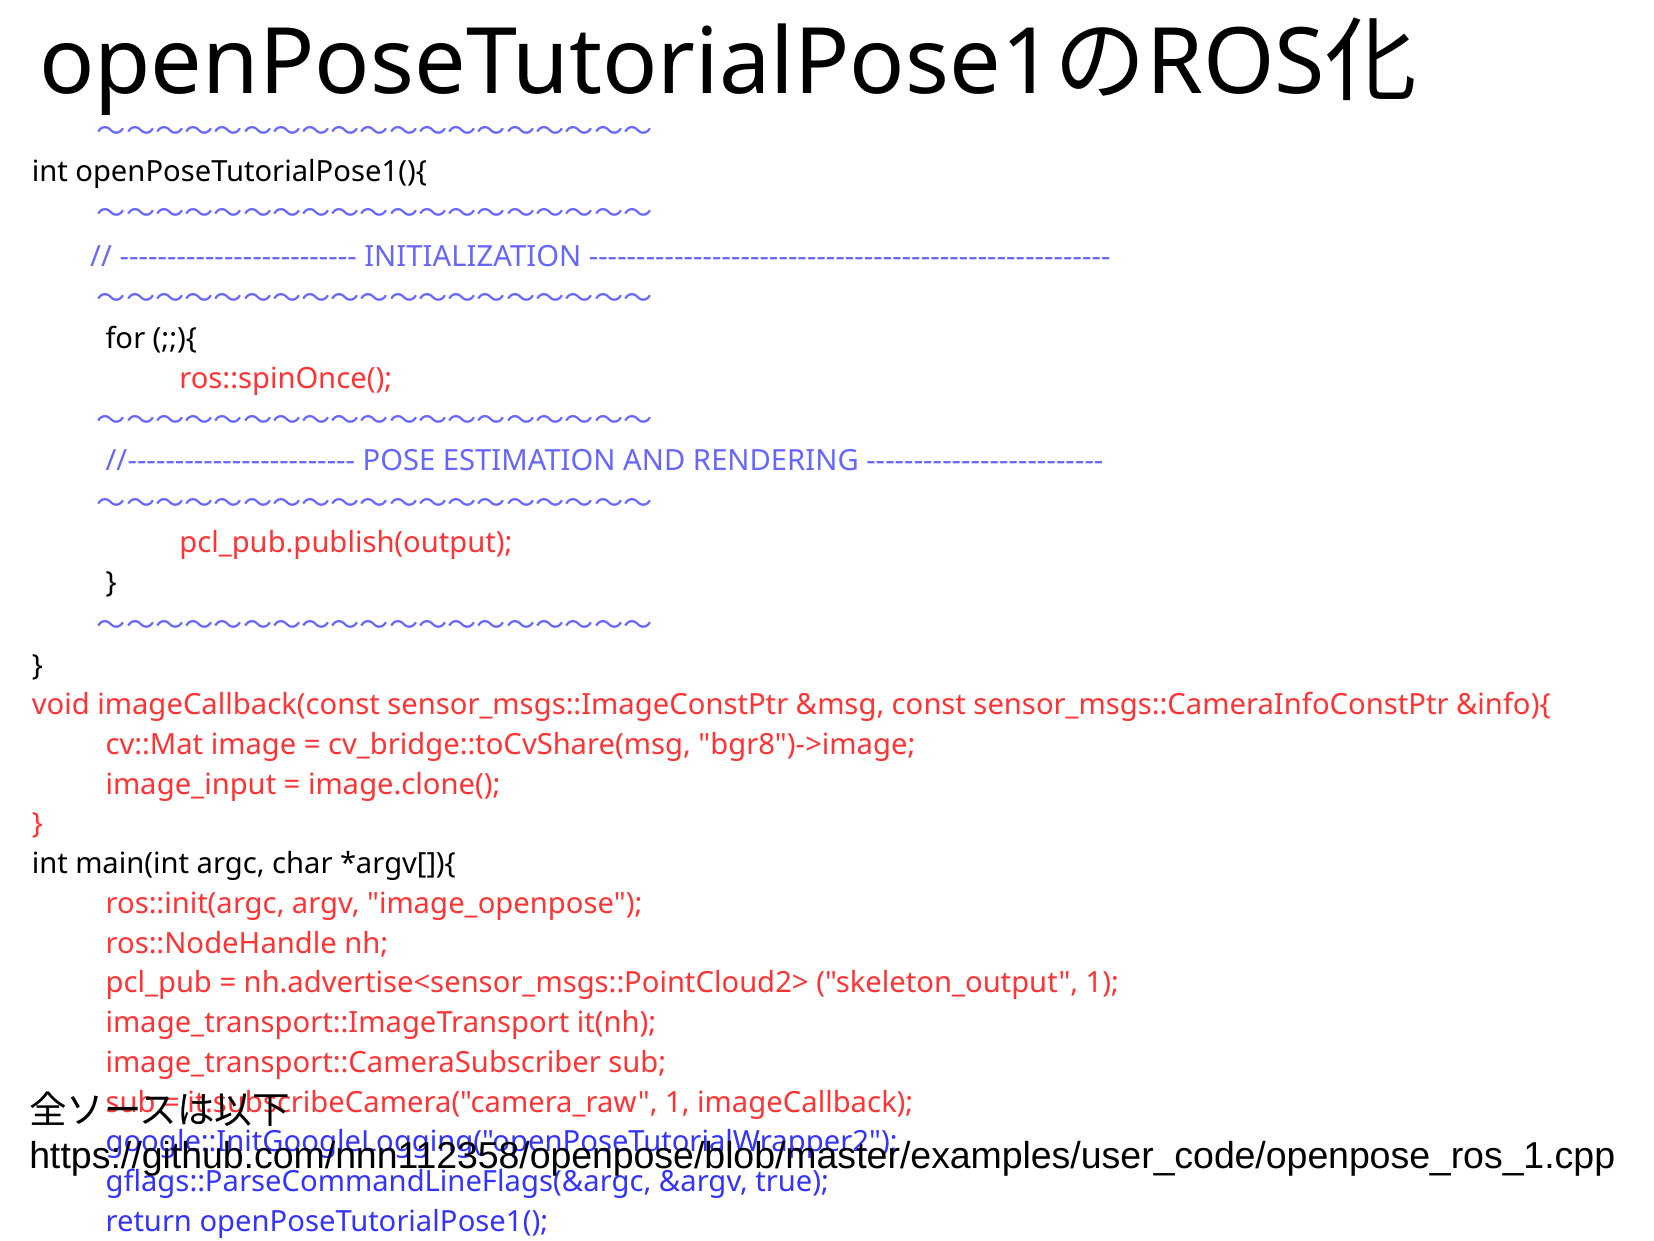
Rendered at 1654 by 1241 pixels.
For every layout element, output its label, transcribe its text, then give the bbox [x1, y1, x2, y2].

text_box ～～～～～～～～～～～～～～～～～～～ int openPoseTutorialPose1(){ ～～～～～～～～～～～～～～～～～～～ // ------------------------- INITIALIZATION ------------------------------------------------------- ～～～～～～～～～～～～～～～～～～～ for (;;){ ros::spinOnce(); ～～～～～～～～～～～～～～～～～～～ //------------------------ POSE ESTIMATION AND RENDERING ------------------------- ～～～～～～～～～～～～～～～～～～～ pcl_pub.publish(output); } ～～～～～～～～～～～～～～～～～～～ } void imageCallback(const sensor_msgs::ImageConstPtr &msg, const sensor_msgs::CameraInfoConstPtr &info){ cv::Mat image = cv_bridge::toCvShare(msg, "bgr8")->image; image_input = image.clone(); } int main(int argc, char *argv[]){ ros::init(argc, argv, "image_openpose"); ros::NodeHandle nh; pcl_pub = nh.advertise<sensor_msgs::PointCloud2> ("skeleton_output", 1); image_transport::ImageTransport it(nh); image_transport::CameraSubscriber sub; sub = it.subscribeCamera("camera_raw", 1, imageCallback); google::InitGoogleLogging("openPoseTutorialWrapper2"); gflags::ParseCommandLineFlags(&argc, &argv, true); return openPoseTutorialPose1(); } [17, 100, 1639, 1146]
title openPoseTutorialPose1のROS化 [39, 0, 1528, 157]
text_box 全ソースは以下 https://github.com/nnn112358/openpose/blob/master/examples/user_code/openpose_ros_1.cpp [14, 1072, 1633, 1168]
